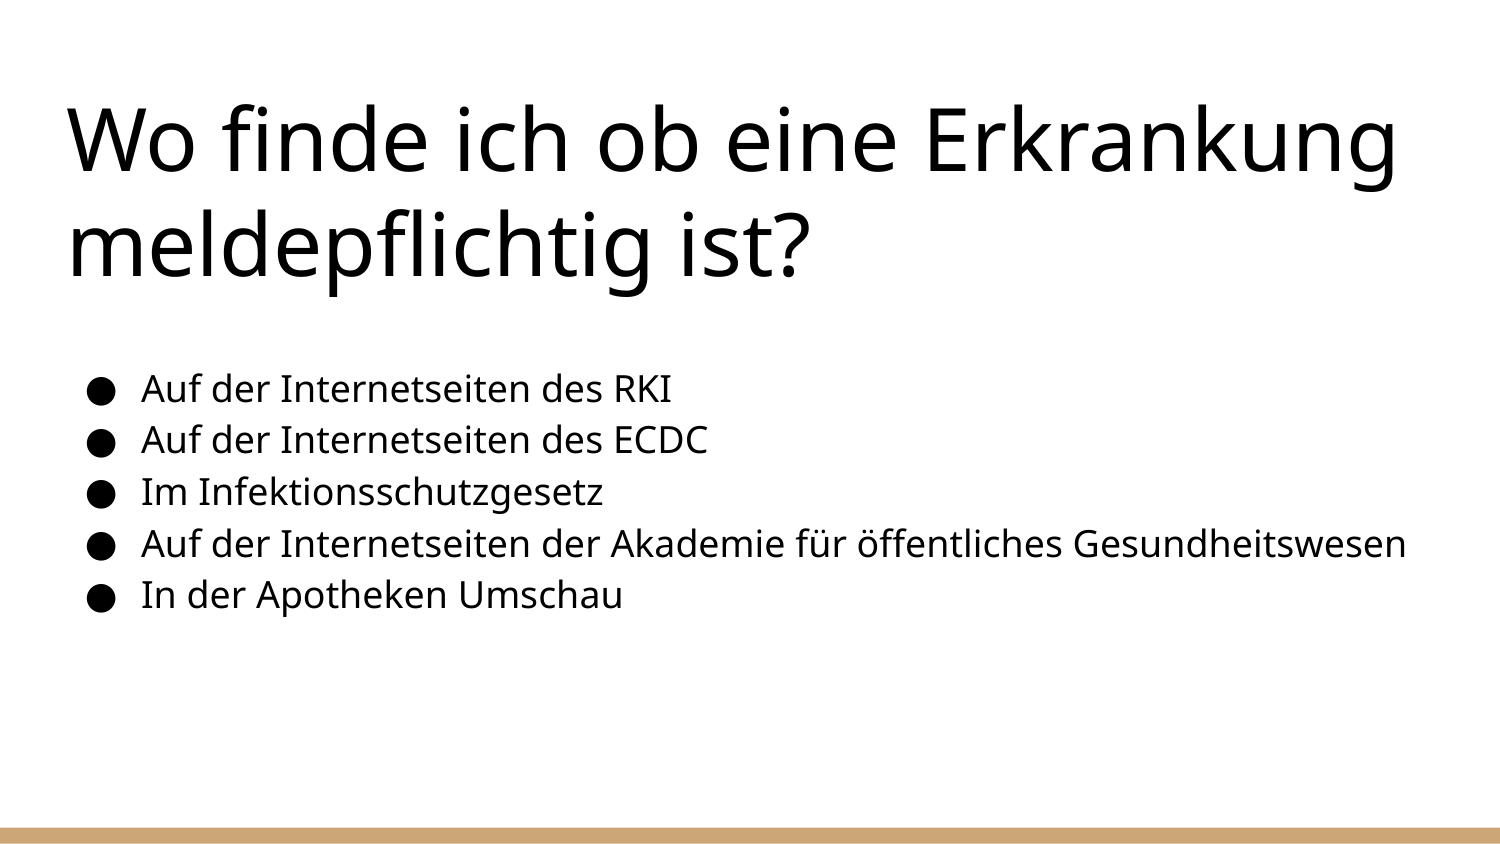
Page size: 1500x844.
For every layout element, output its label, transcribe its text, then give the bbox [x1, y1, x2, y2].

list Auf der Internetseiten des RKI Auf der Internetseiten des ECDC Im Infektionsschutzgesetz Auf der Internetseiten der Akademie für öffentliches Gesundheitswesen In der Apotheken Umschau [51, 342, 1449, 752]
title Wo finde ich ob eine Erkrankung meldepflichtig ist? [51, 51, 1449, 310]
